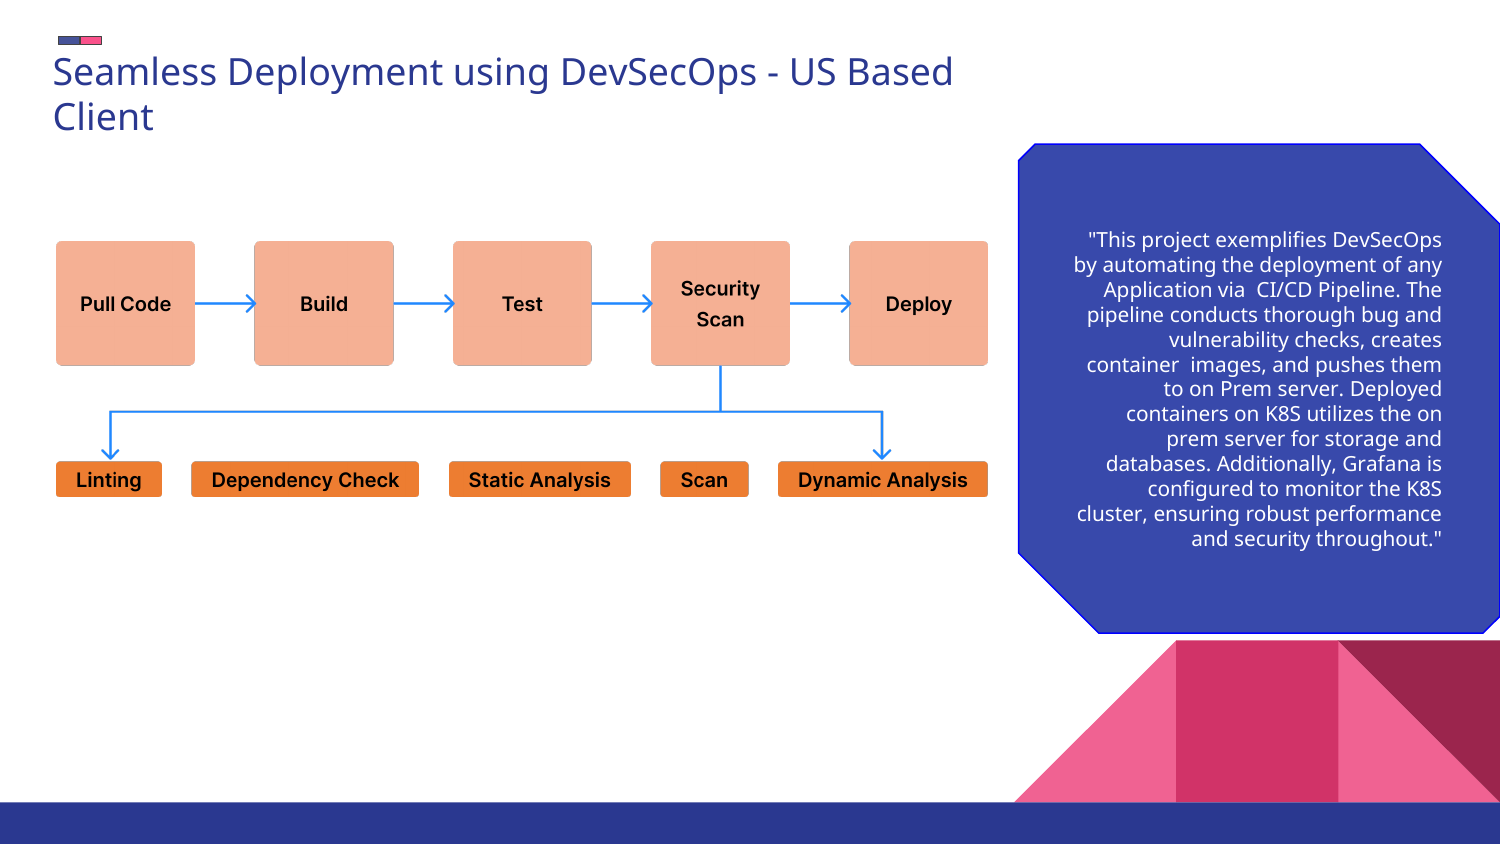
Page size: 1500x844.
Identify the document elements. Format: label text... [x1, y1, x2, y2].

text_box [59, 37, 79, 44]
text_box Seamless Deployment using DevSecOps - US Based Client [50, 46, 1019, 95]
picture [56, 241, 988, 497]
text_box "This project exemplifies DevSecOps by automating the deployment of any Application via CI/CD Pipeline. The pipeline conducts thorough bug and vulnerability checks, creates container images, and pushes them to on Prem server. Deployed containers on K8S utilizes the on prem server for storage and databases. Additionally, Grafana is configured to monitor the K8S cluster, ensuring robust performance and security throughout." [1018, 144, 1500, 634]
text_box [81, 37, 101, 44]
